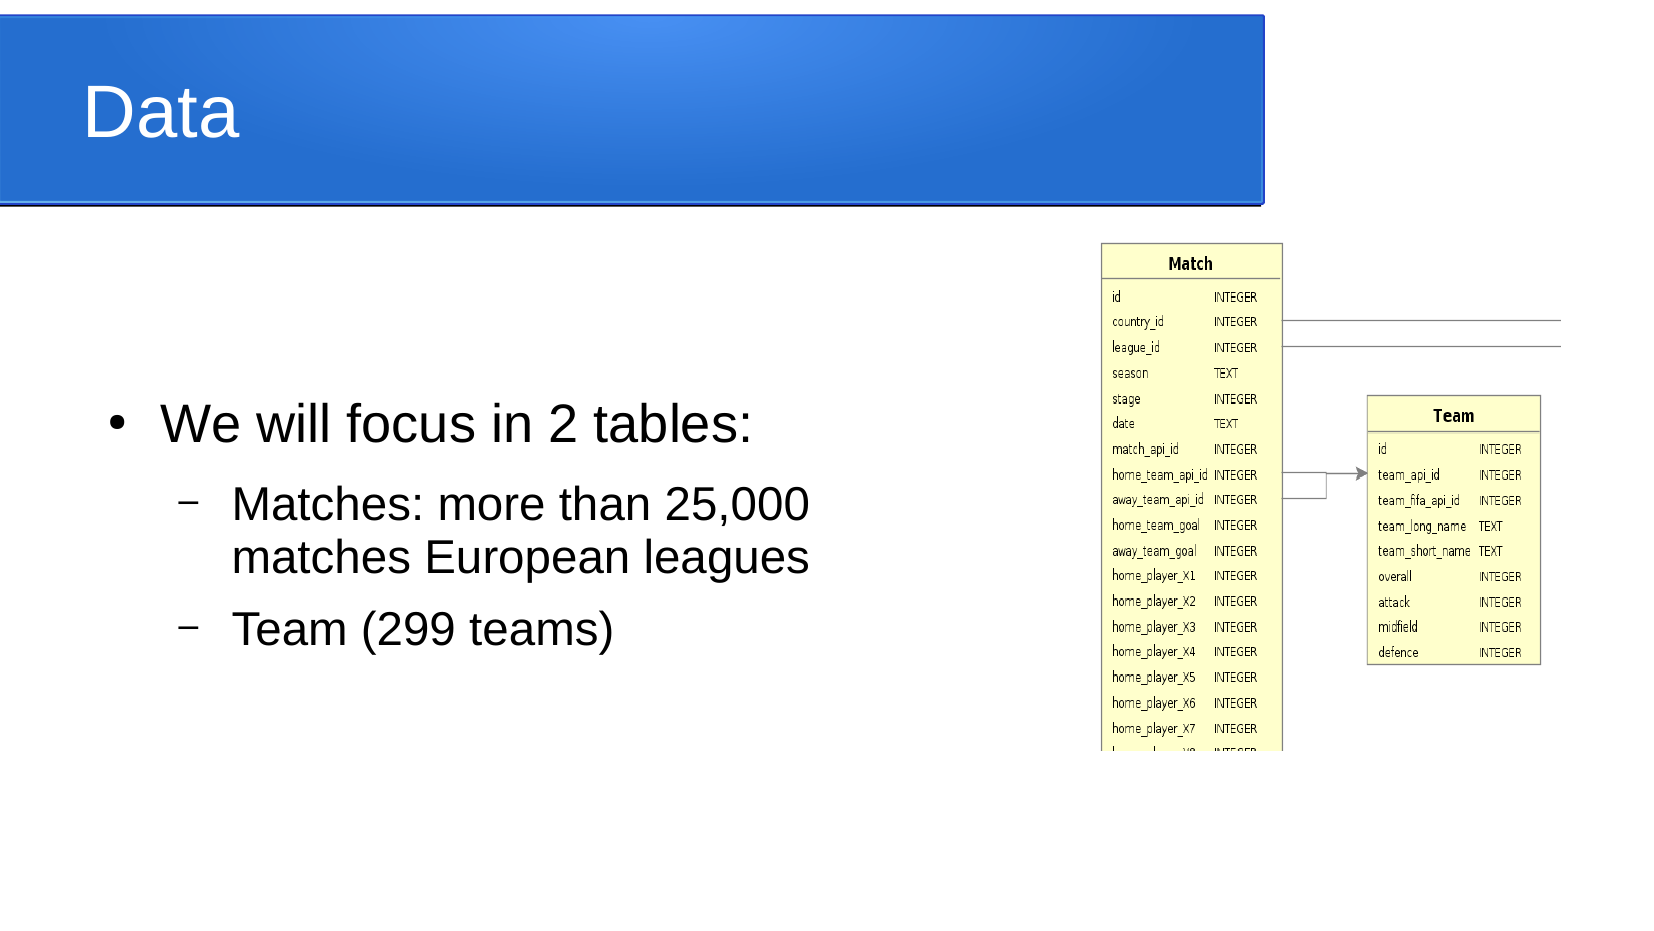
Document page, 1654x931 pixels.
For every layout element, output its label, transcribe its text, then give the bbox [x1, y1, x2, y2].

list We will focus in 2 tables: Matches: more than 25,000 matches European leagues Team (299 teams) [90, 224, 976, 764]
picture [1071, 237, 1561, 751]
title Data [82, 35, 1235, 189]
